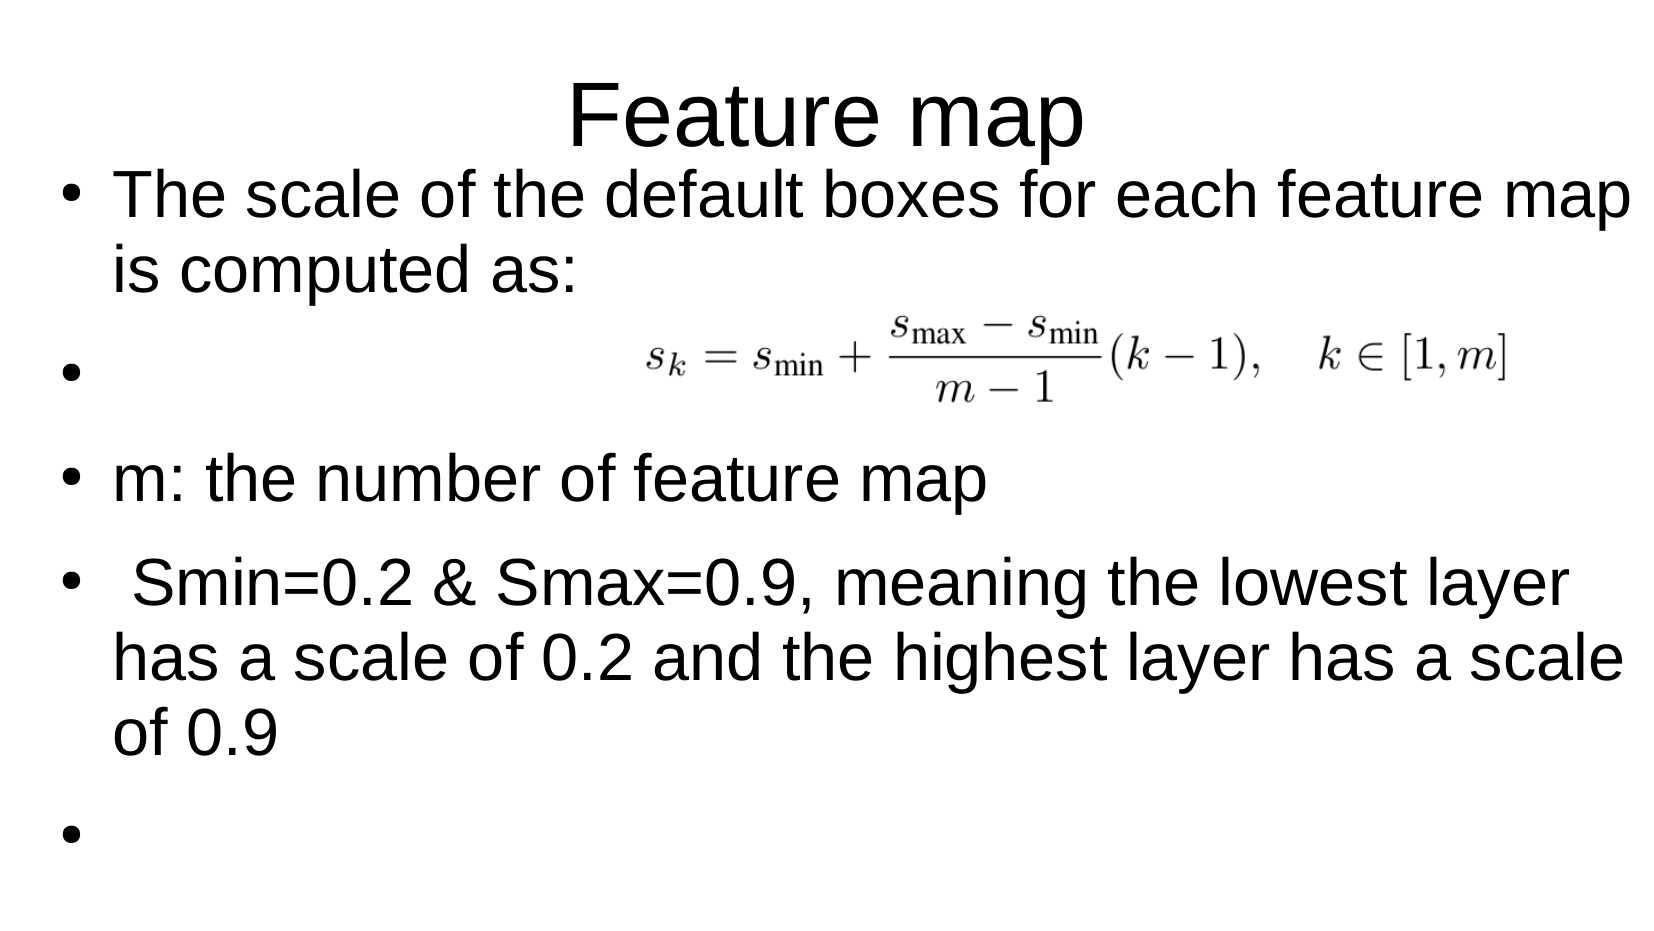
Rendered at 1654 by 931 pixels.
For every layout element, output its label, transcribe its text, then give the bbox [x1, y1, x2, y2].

title Feature map [82, 37, 1571, 157]
list The scale of the default boxes for each feature map is computed as: m: the number of feature map Smin=0.2 & Smax=0.9, meaning the lowest layer has a scale of 0.2 and the highest layer has a scale of 0.9 [41, 157, 1636, 931]
picture [642, 299, 1531, 412]
